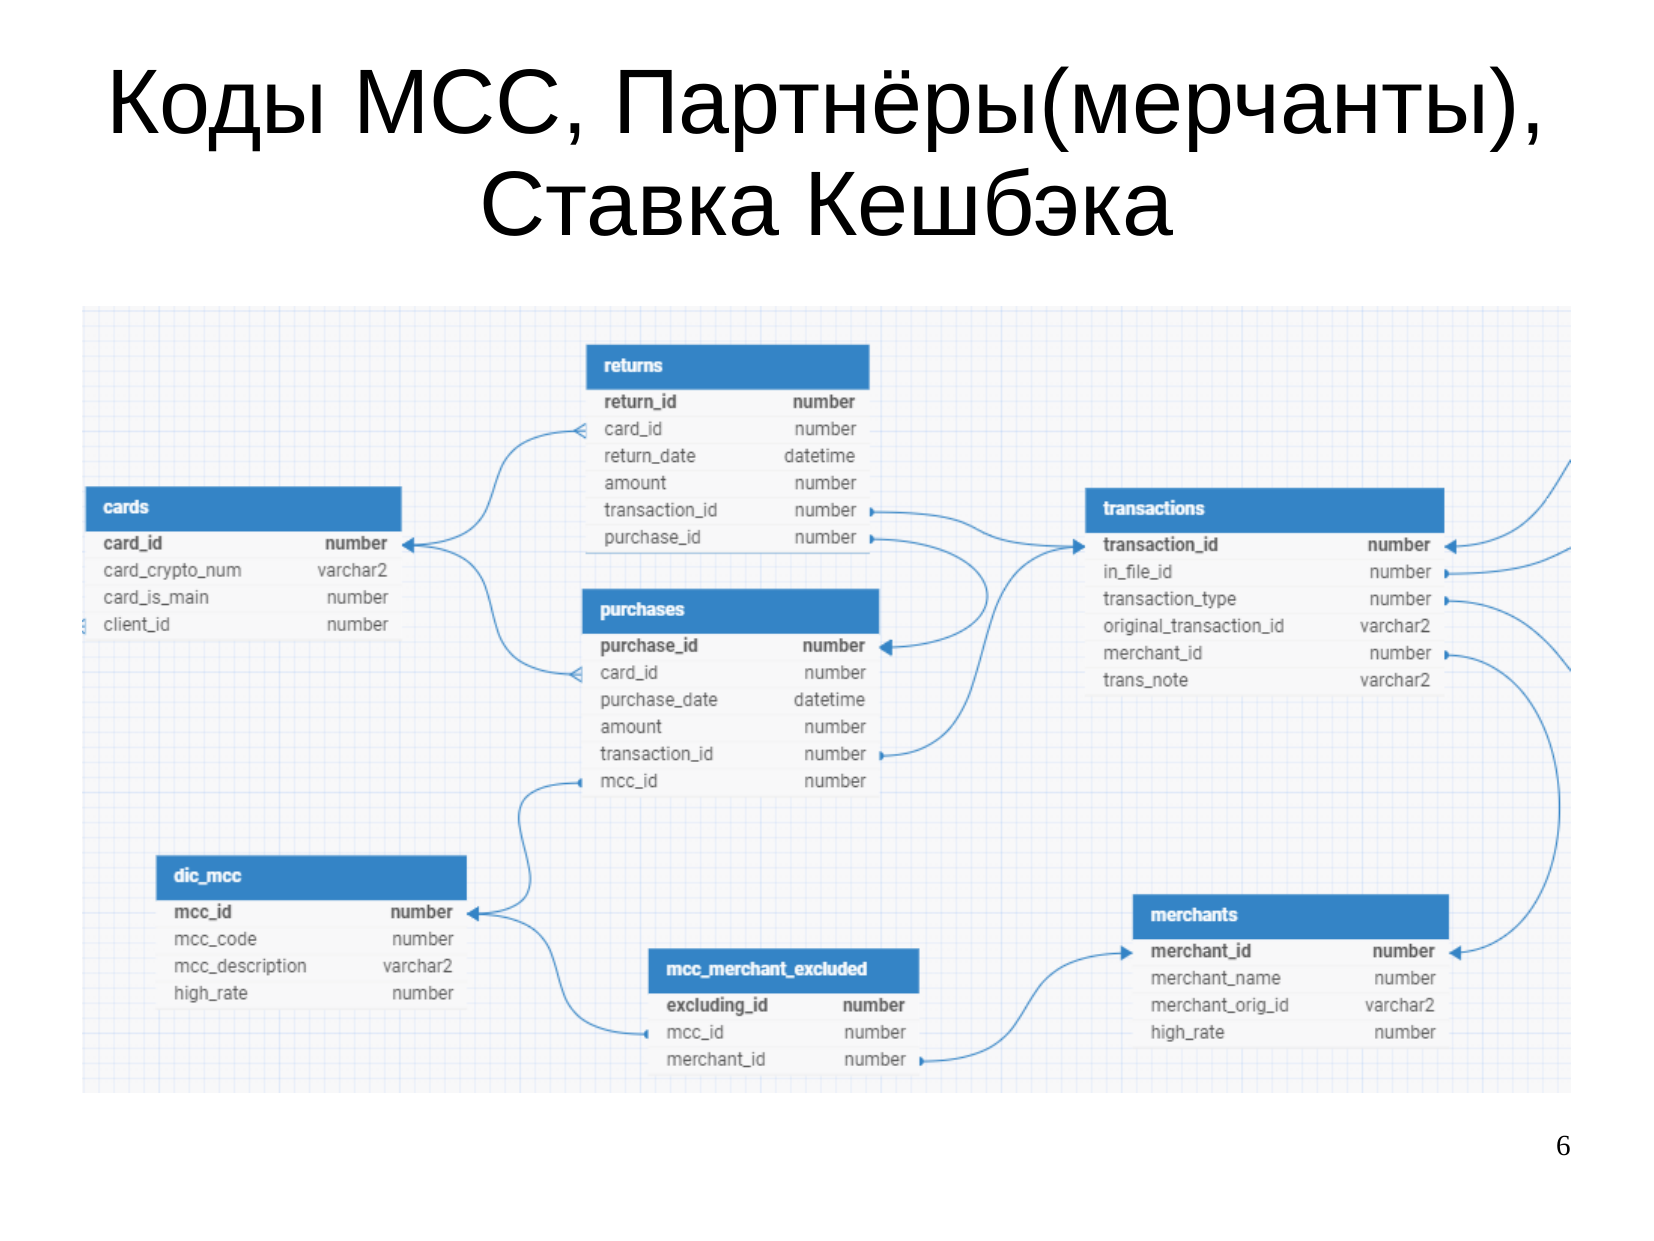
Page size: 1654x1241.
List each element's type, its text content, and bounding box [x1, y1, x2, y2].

title Коды МСС, Партнёры(мерчанты), Ставка Кешбэка [82, 49, 1571, 257]
picture [82, 306, 1571, 1093]
